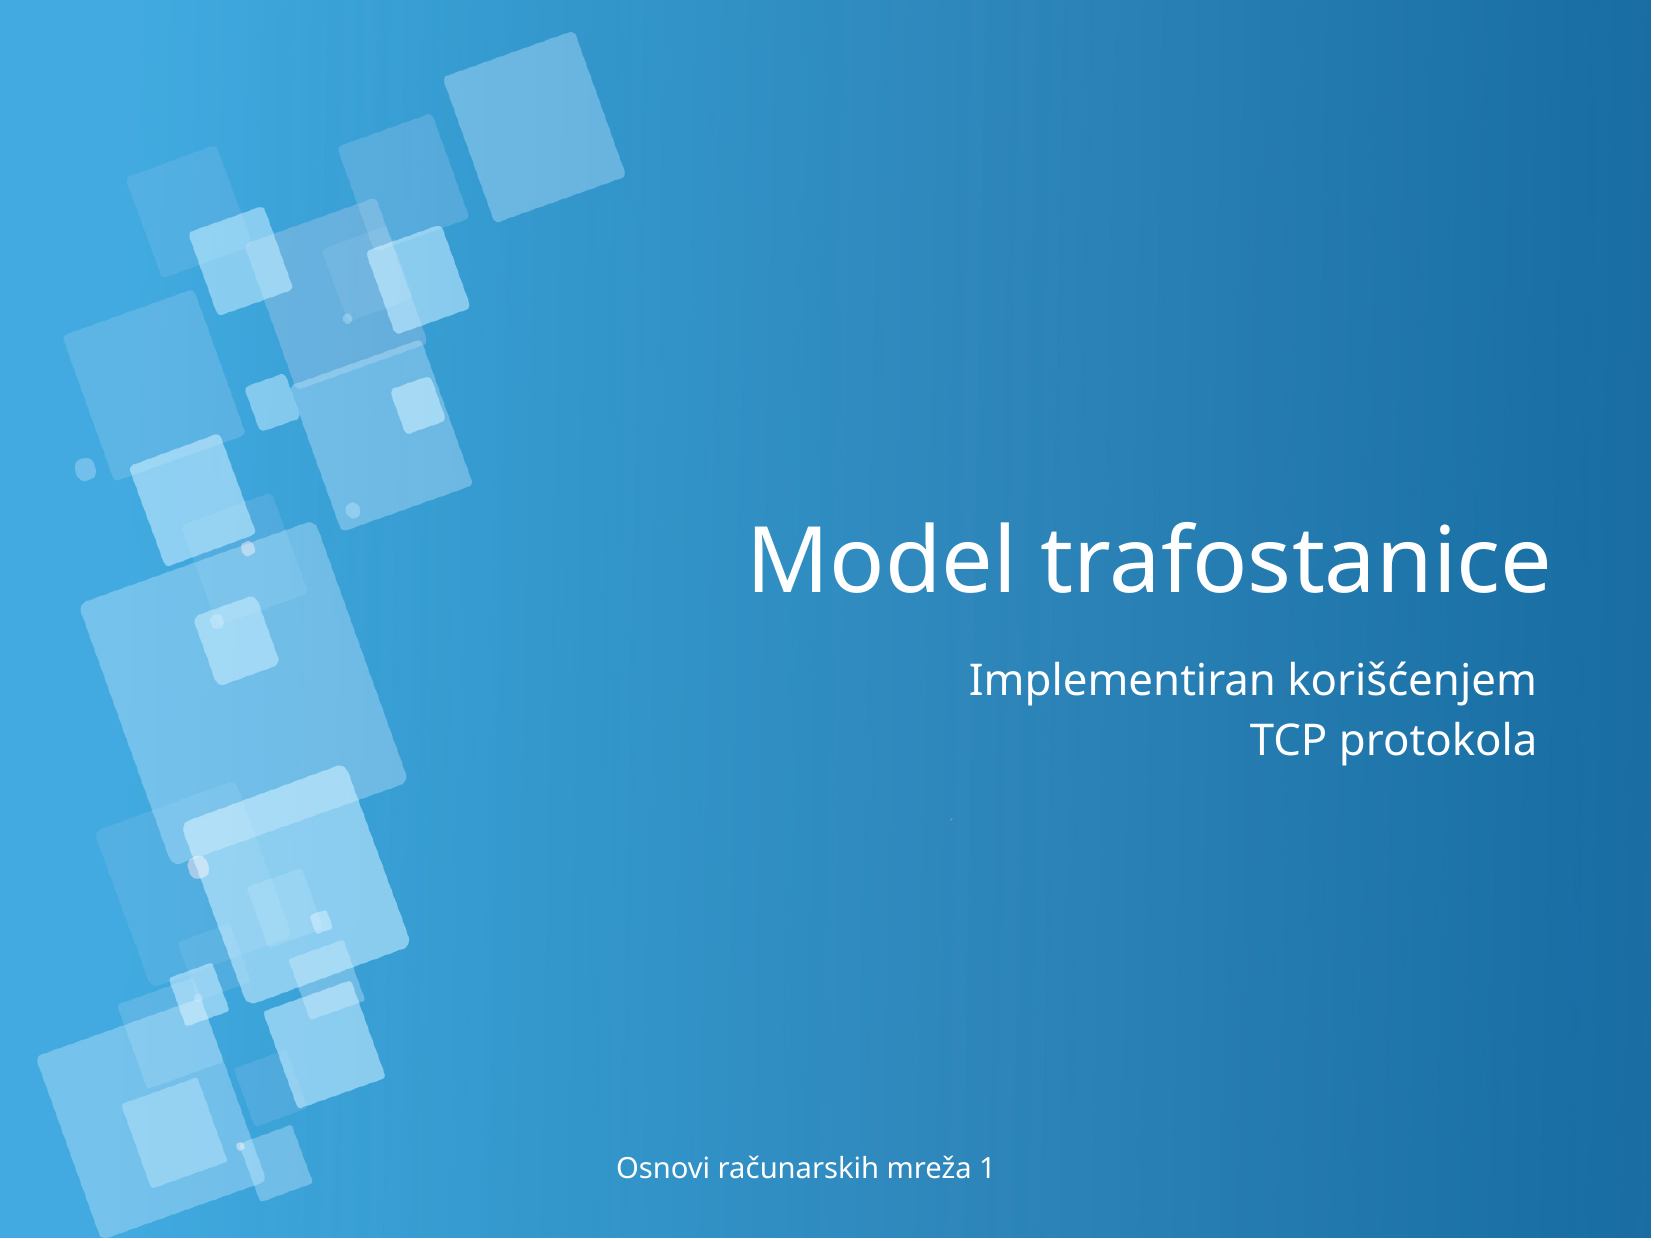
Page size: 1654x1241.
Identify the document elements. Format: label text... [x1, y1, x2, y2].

picture [0, 0, 1651, 1238]
title Model trafostanice [627, 467, 1554, 648]
subtitle Implementiran korišćenjem TCP protokola [900, 591, 1538, 826]
